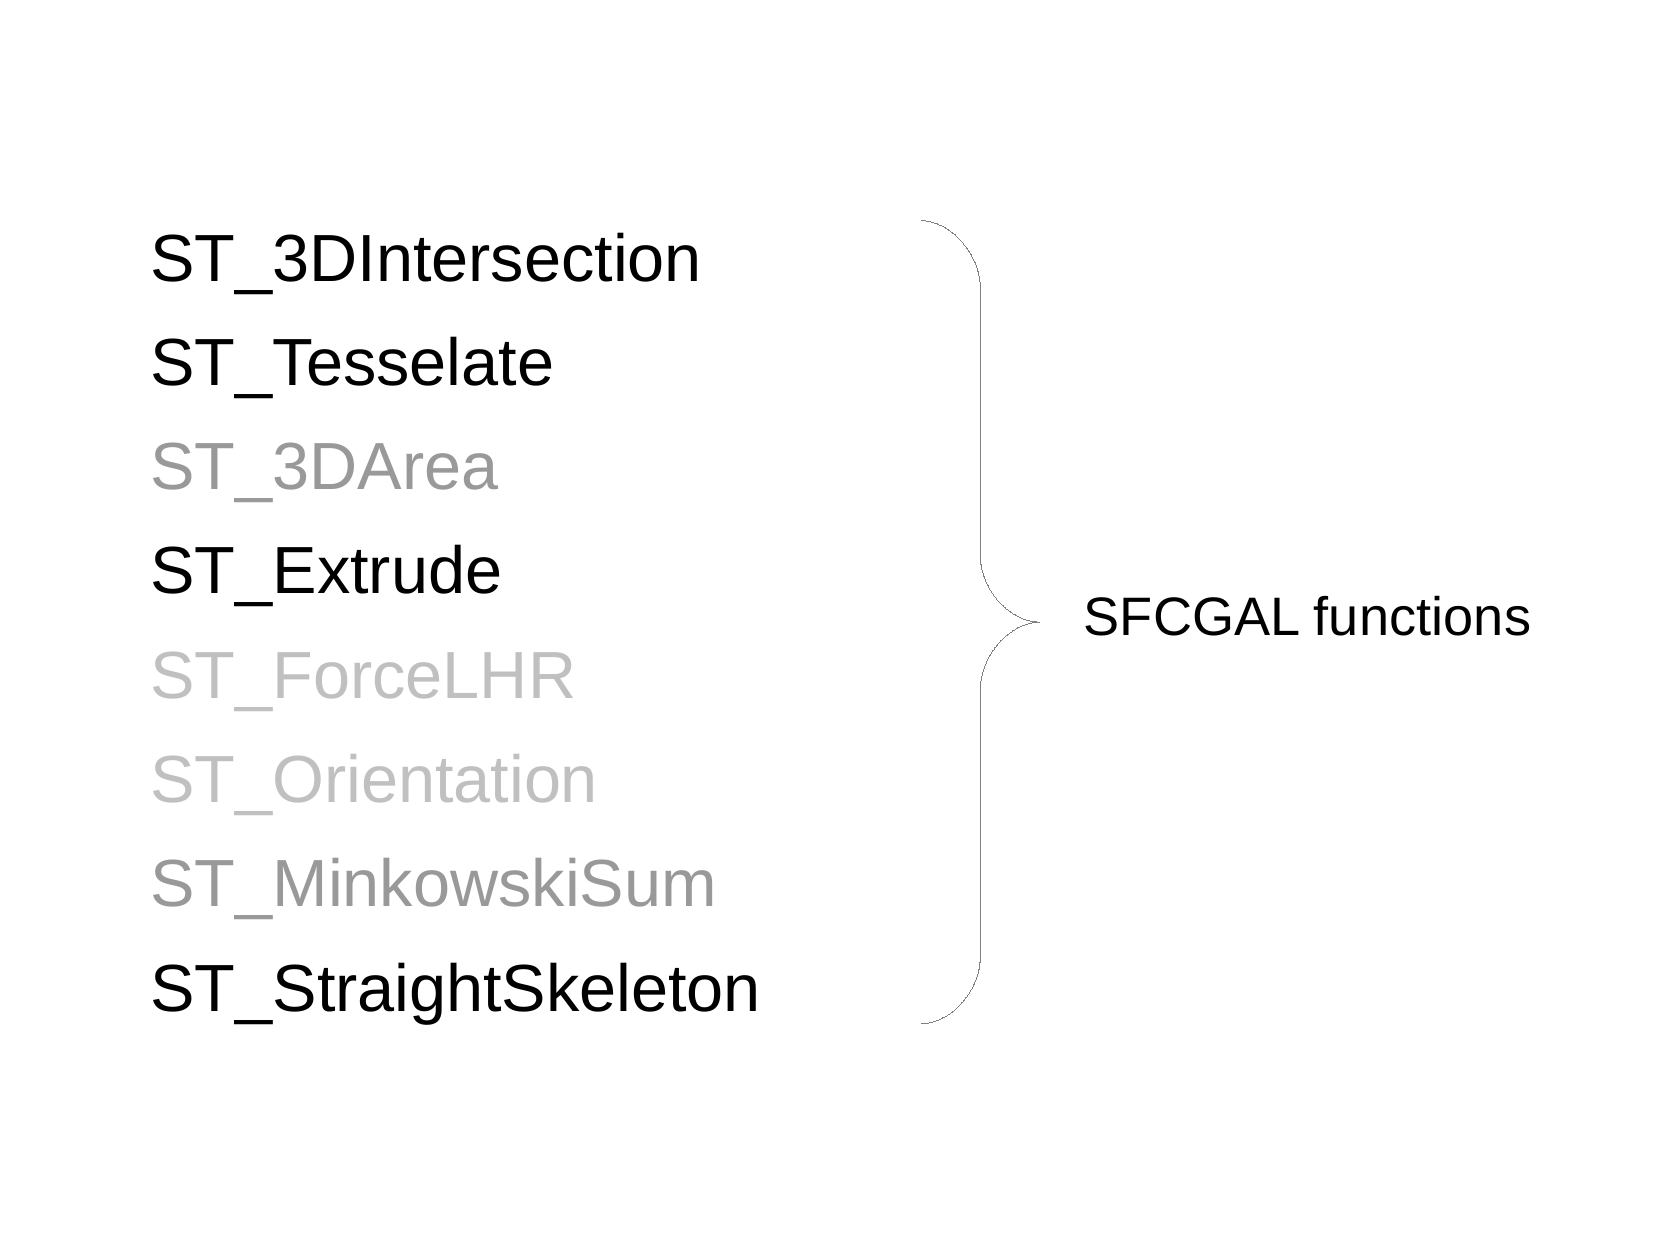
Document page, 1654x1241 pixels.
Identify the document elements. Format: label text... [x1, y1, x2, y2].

list ST_3DIntersection ST_Tesselate ST_3DArea ST_Extrude ST_ForceLHR ST_Orientation ST_MinkowskiSum ST_StraightSkeleton [79, 220, 1535, 1040]
text_box SFCGAL functions [1068, 578, 1648, 655]
